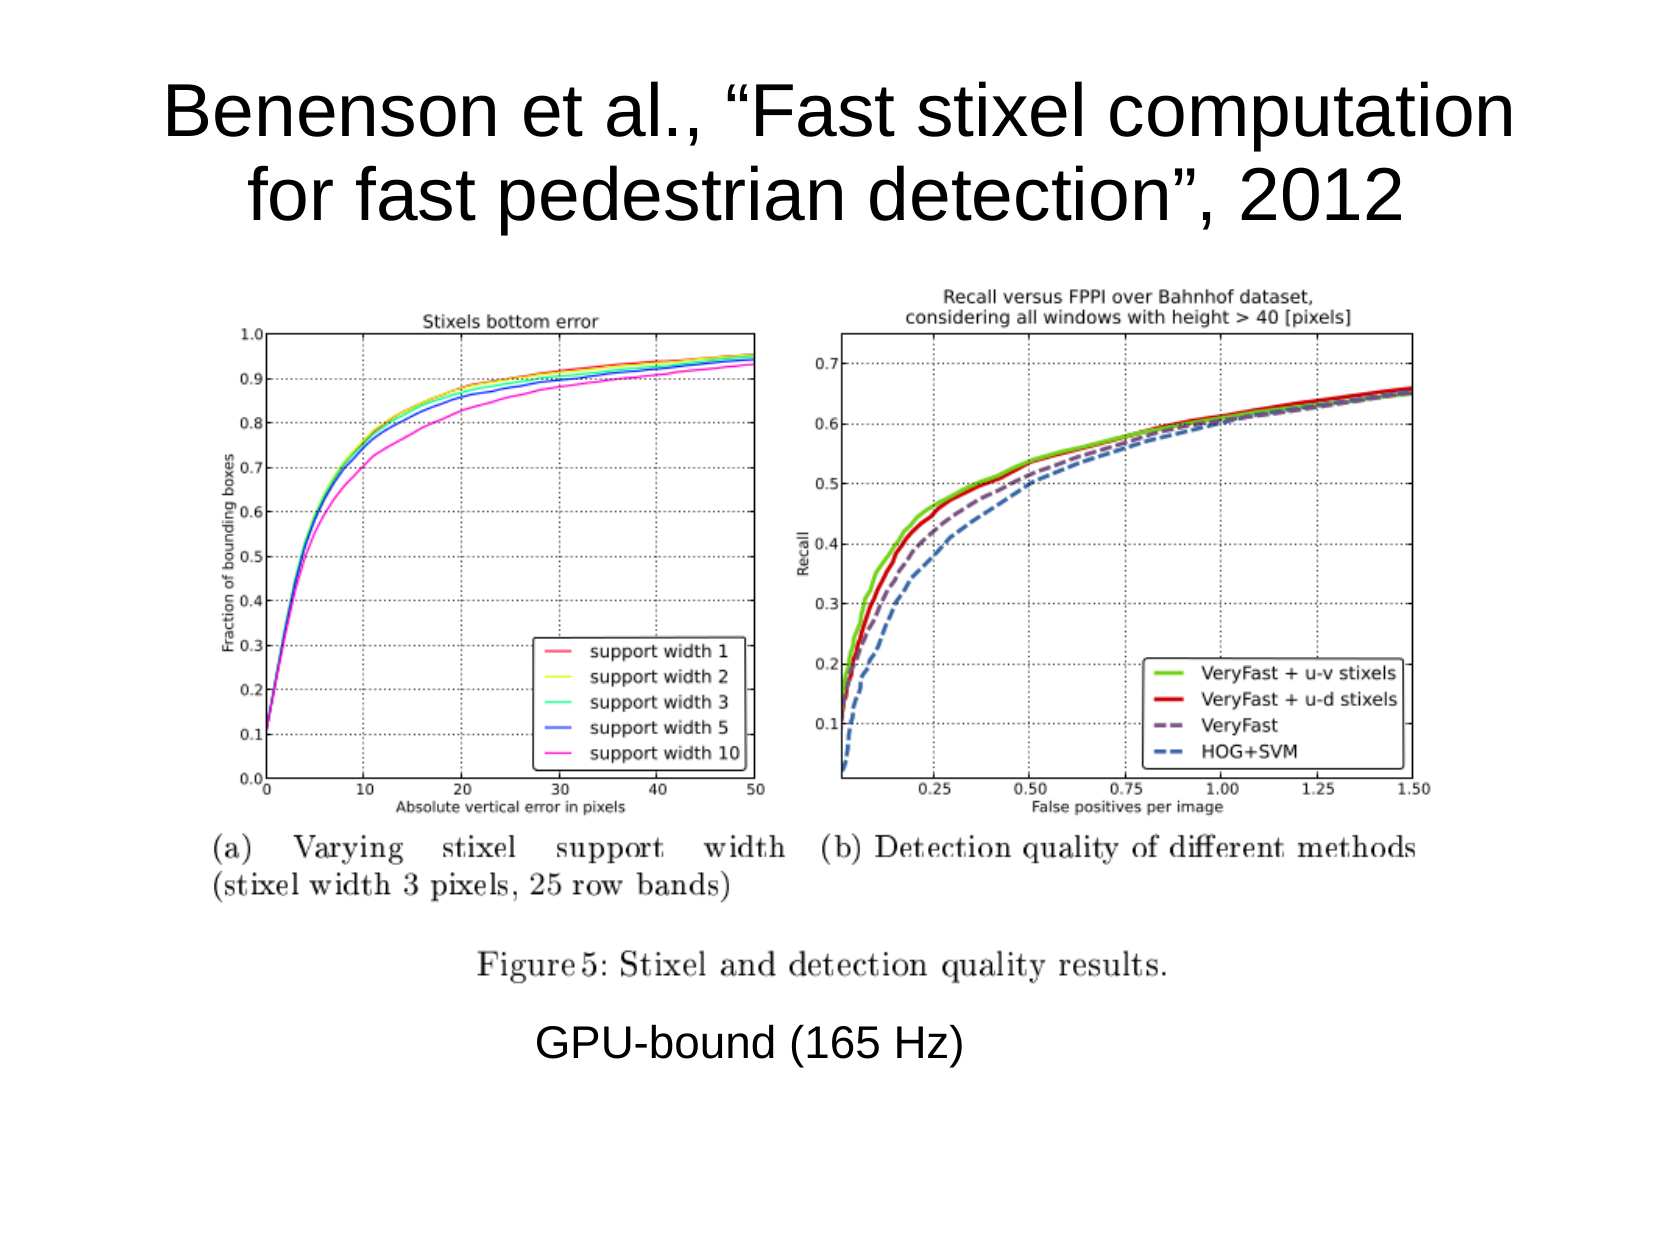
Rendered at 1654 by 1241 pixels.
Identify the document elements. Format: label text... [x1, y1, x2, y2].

title Benenson et al., “Fast stixel computation for fast pedestrian detection”, 2012 [82, 49, 1571, 257]
picture [188, 260, 1465, 1010]
text_box GPU-bound (165 Hz) [285, 1009, 1216, 1076]
